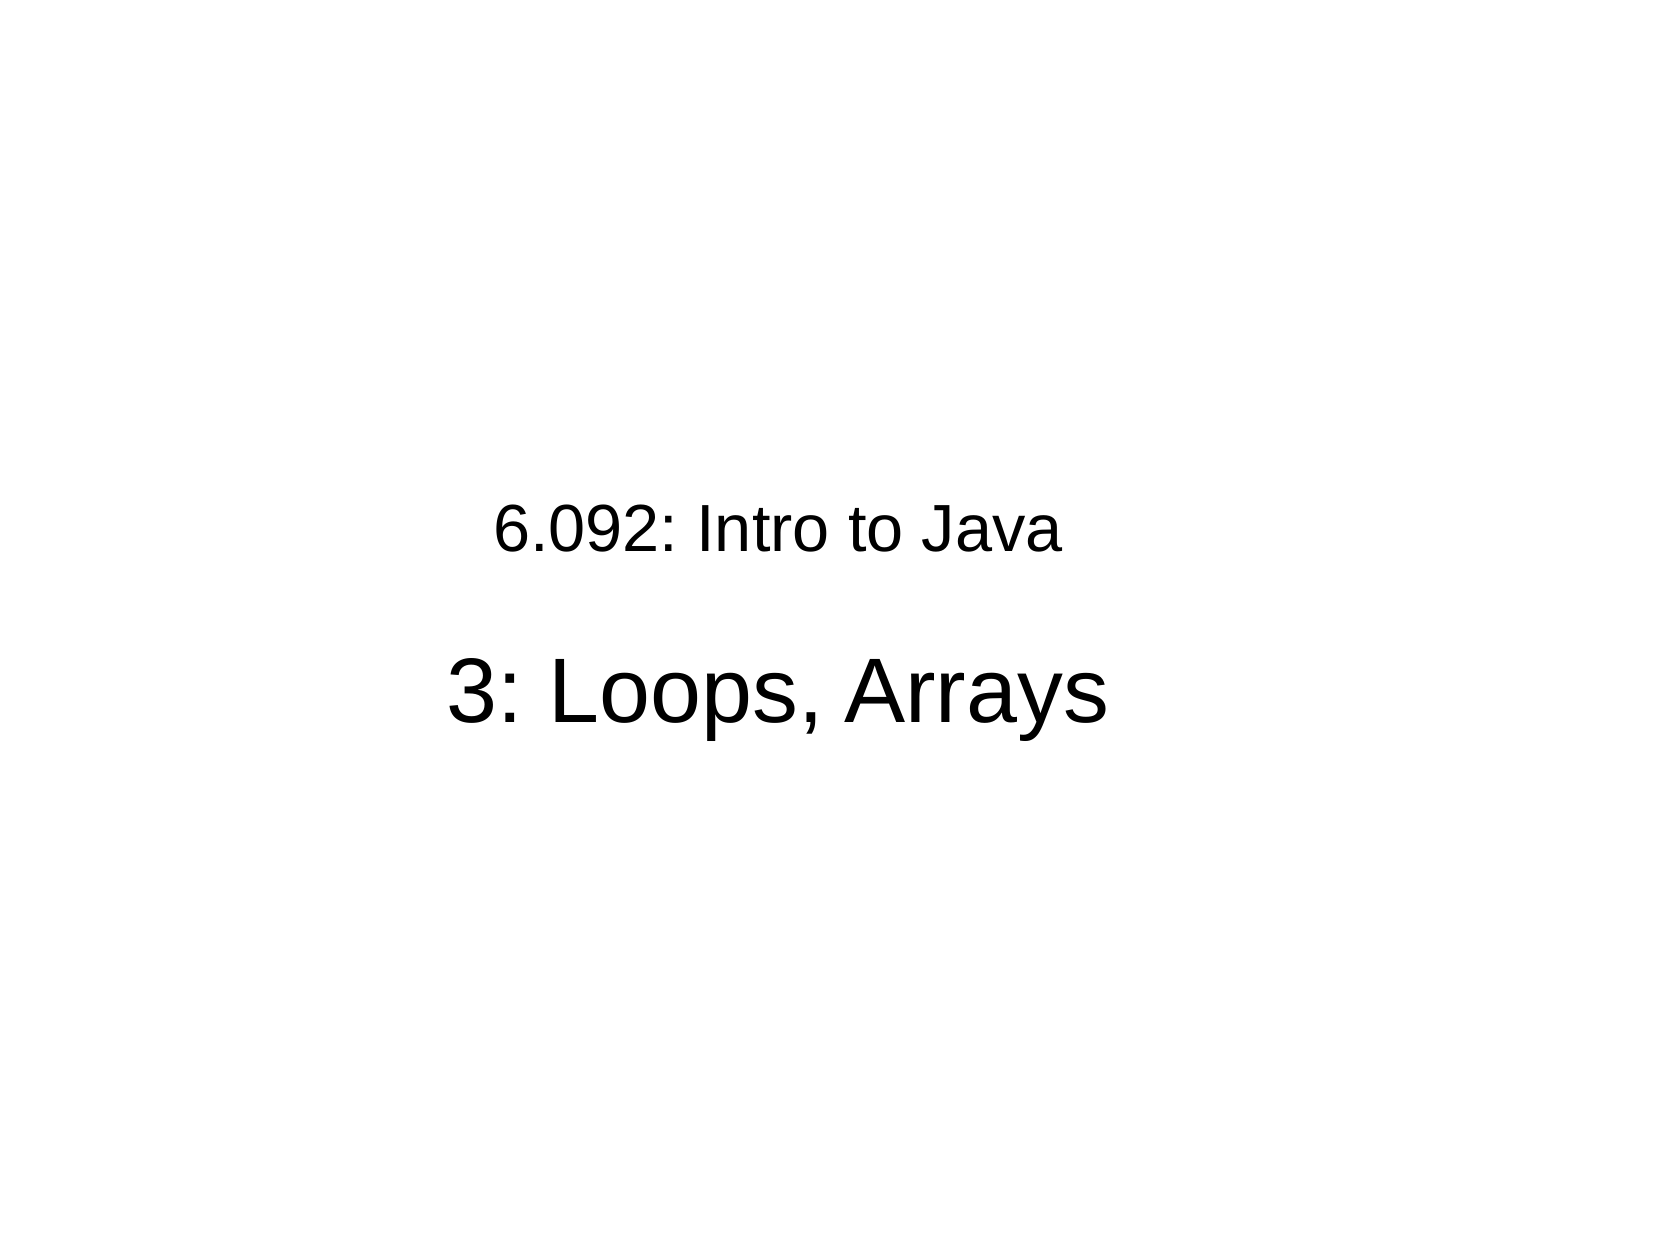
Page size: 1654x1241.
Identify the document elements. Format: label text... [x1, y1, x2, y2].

text_box 6.092: Intro to Java 3: Loops, Arrays [432, 483, 1131, 760]
